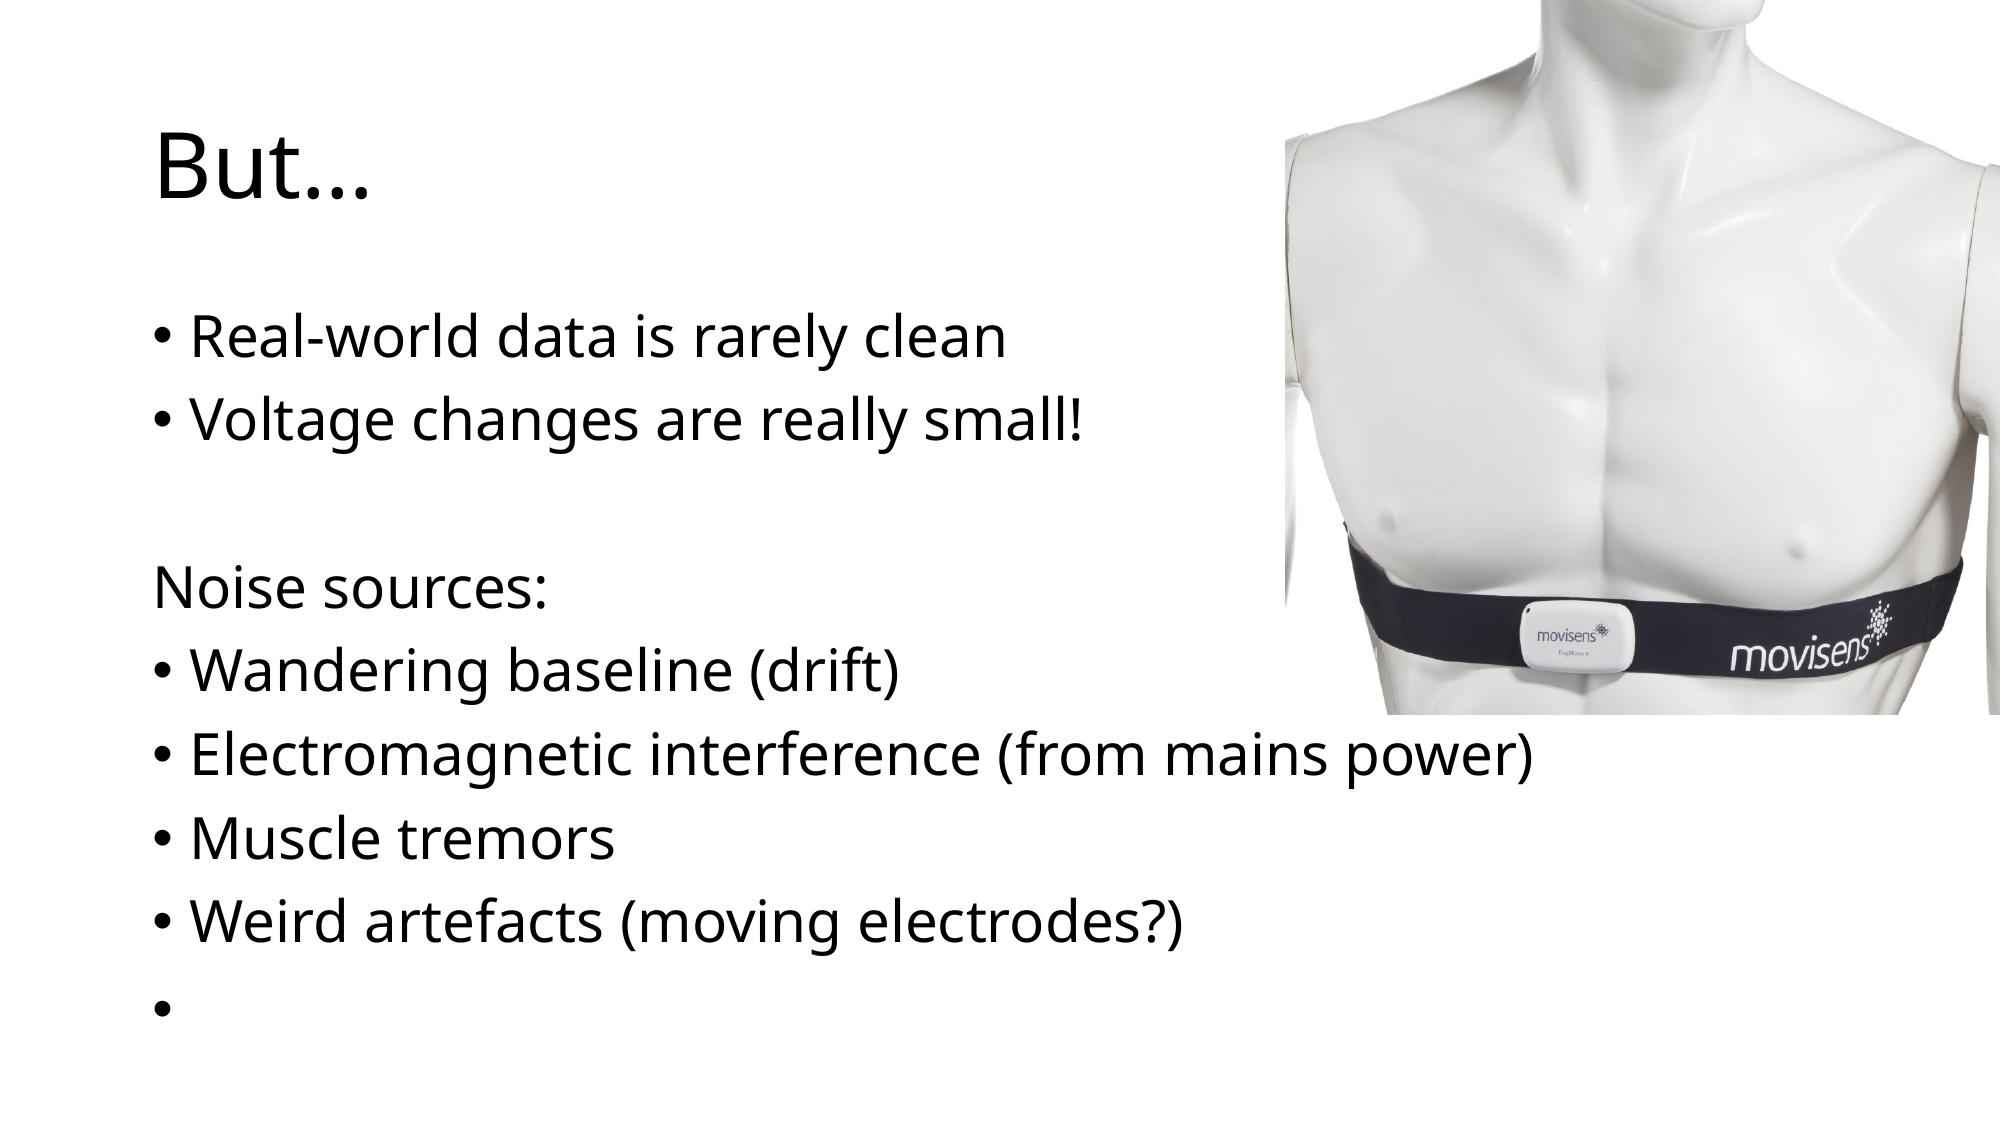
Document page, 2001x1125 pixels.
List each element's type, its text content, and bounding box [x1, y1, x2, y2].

title But… [137, 59, 1285, 278]
picture [1285, 0, 2000, 715]
list Real-world data is rarely clean Voltage changes are really small! Noise sources: Wandering baseline (drift) Electromagnetic interference (from mains power) Muscle tremors Weird artefacts (moving electrodes?) [137, 299, 1863, 1014]
